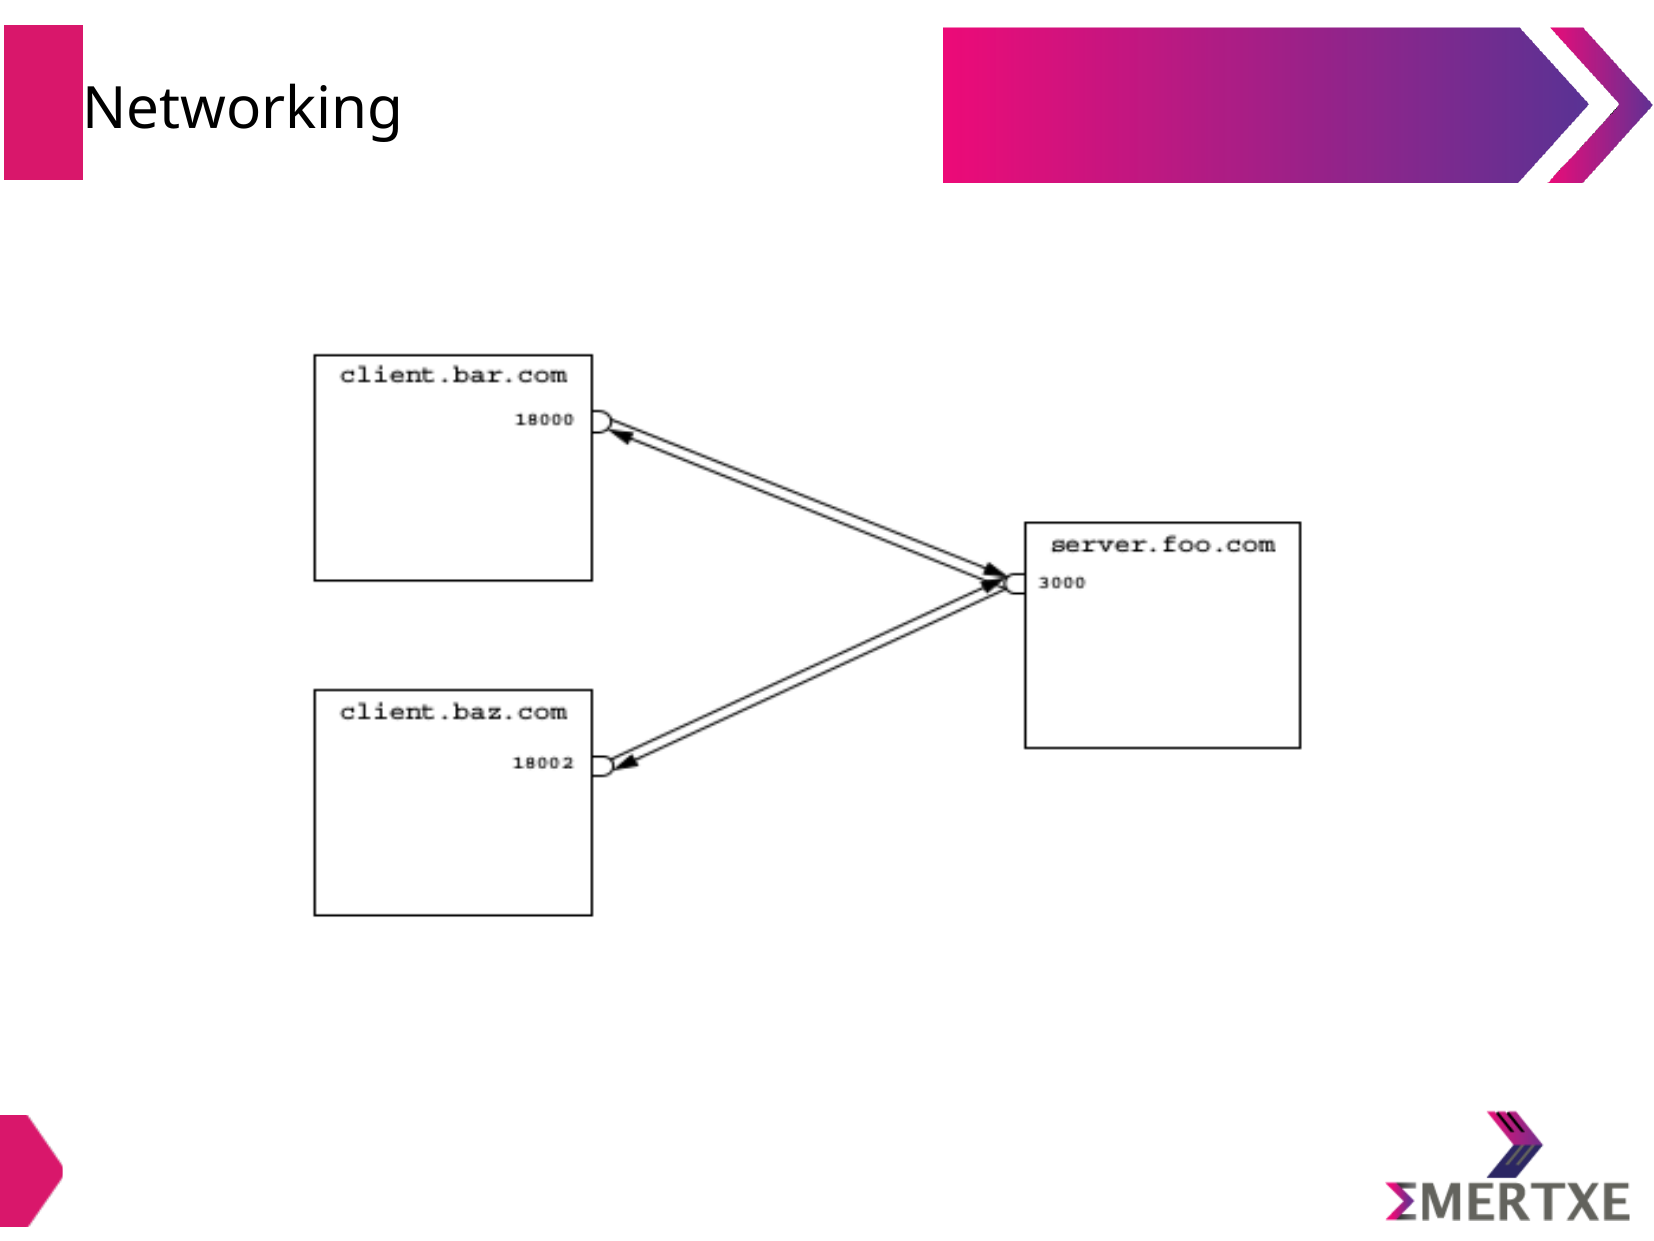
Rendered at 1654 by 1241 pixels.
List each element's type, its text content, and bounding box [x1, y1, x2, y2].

picture [1571, 27, 1653, 183]
picture [210, 314, 1456, 976]
picture [1385, 1107, 1631, 1221]
title Networking [82, 2, 1571, 210]
